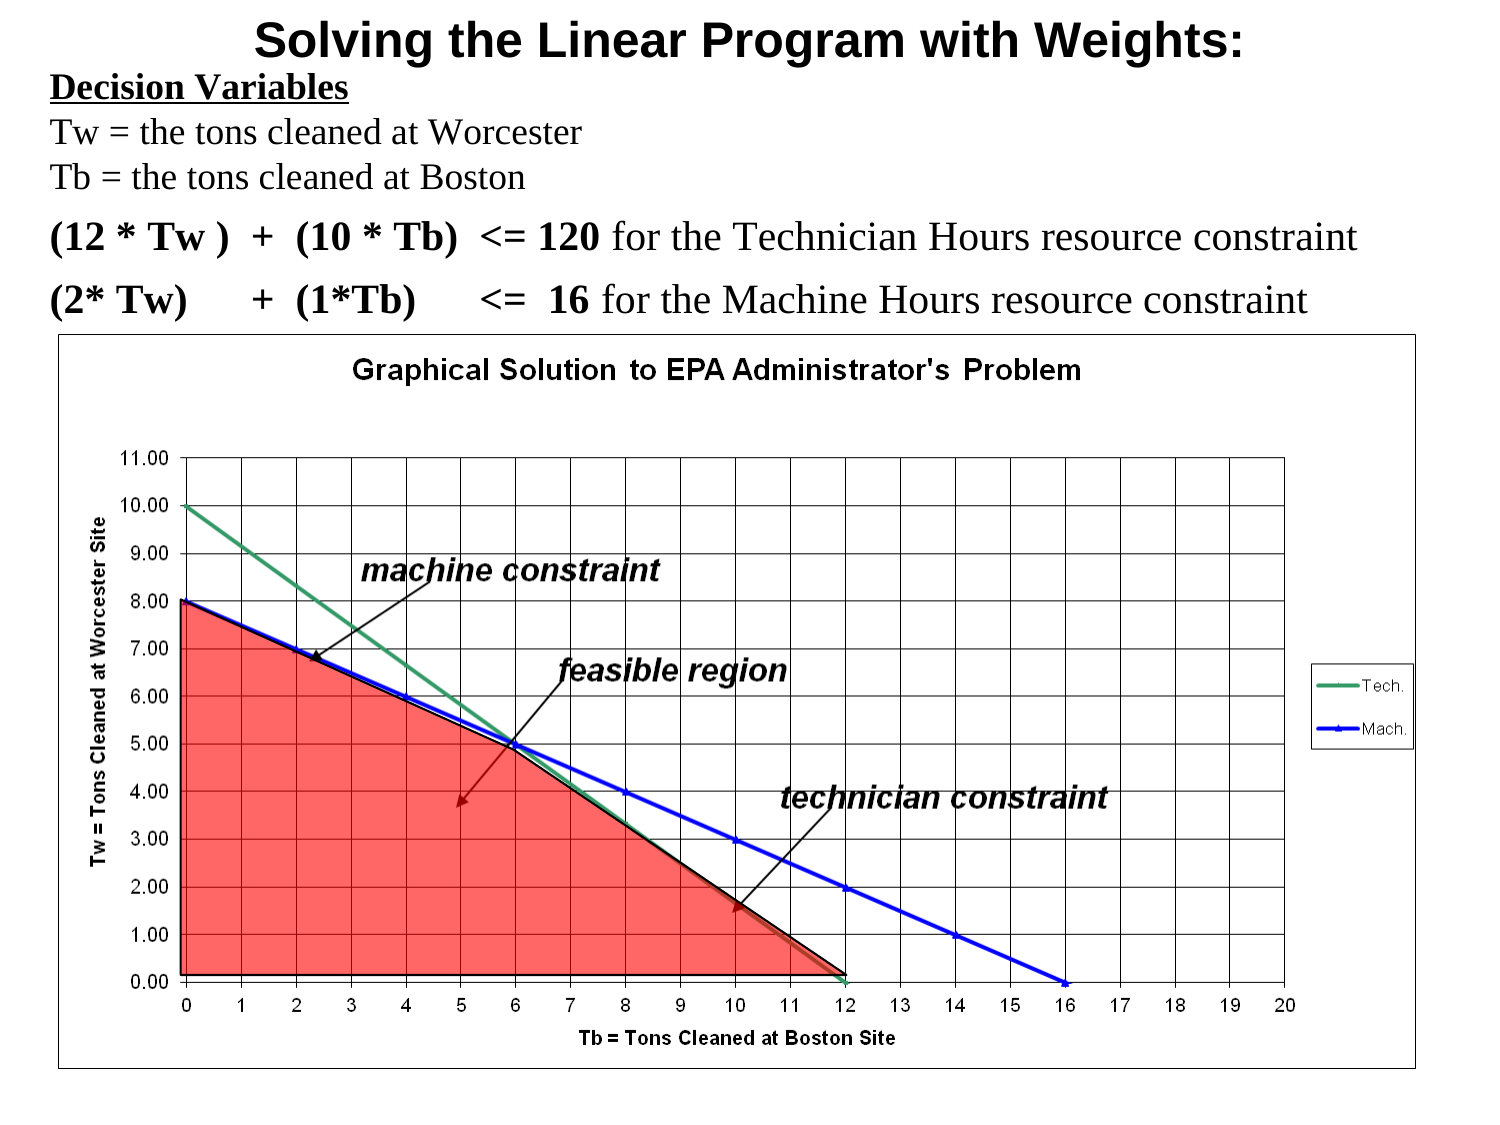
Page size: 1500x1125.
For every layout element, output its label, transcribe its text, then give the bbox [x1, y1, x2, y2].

text_box Decision Variables Tw = the tons cleaned at Worcester Tb = the tons cleaned at Boston [34, 54, 785, 205]
text_box (12 * Tw ) + (10 * Tb) <= 120 for the Technician Hours resource constraint [34, 201, 1448, 263]
text_box Solving the Linear Program with Weights: [125, 0, 1376, 76]
picture [49, 330, 1423, 1076]
text_box [180, 599, 847, 976]
text_box (2* Tw) + (1*Tb) <= 16 for the Machine Hours resource constraint [34, 263, 1448, 330]
